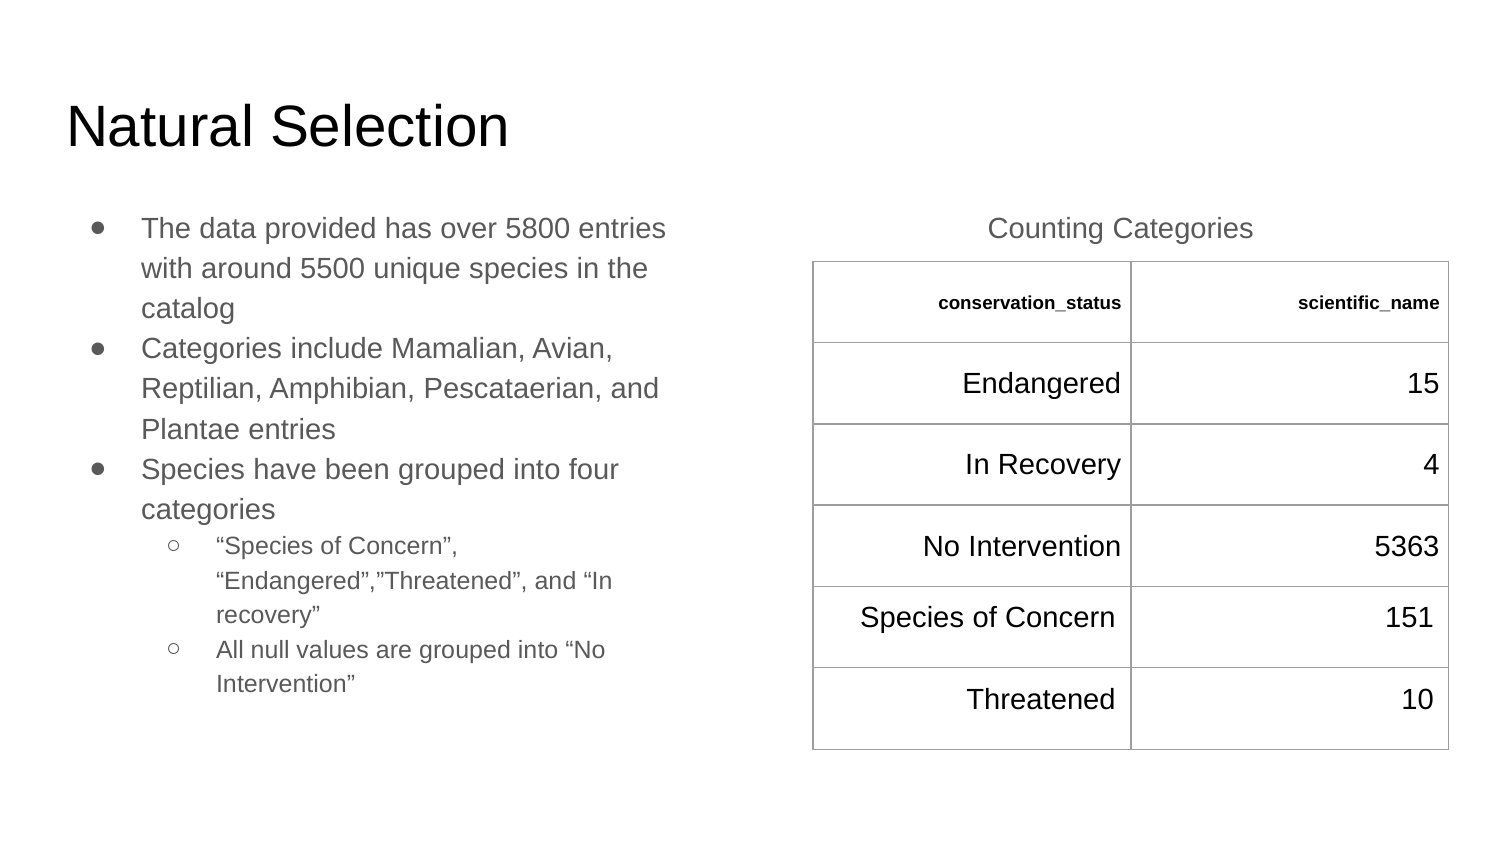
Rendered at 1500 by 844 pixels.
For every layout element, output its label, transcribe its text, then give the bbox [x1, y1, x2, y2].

table_cell In Recovery [814, 425, 1130, 504]
list Counting Categories [792, 189, 1449, 750]
table_cell Endangered [814, 343, 1130, 423]
table_cell 4 [1132, 425, 1448, 504]
table_cell Threatened [814, 668, 1130, 749]
table_cell No Intervention [814, 506, 1130, 586]
table_header scientific_name [1132, 262, 1448, 342]
table_cell Species of Concern [814, 587, 1130, 667]
table_cell 15 [1132, 343, 1448, 423]
table_cell 10 [1132, 668, 1448, 749]
table_cell 151 [1132, 587, 1448, 667]
list The data provided has over 5800 entries with around 5500 unique species in the catalog Categories include Mamalian, Avian, Reptilian, Amphibian, Pescataerian, and Plantae entries Species have been grouped into four categories “Species of Concern”, “Endangered”,”Threatened”, and “In recovery” All null values are grouped into “No Intervention” [51, 189, 708, 750]
table_cell 5363 [1132, 506, 1448, 586]
title Natural Selection [51, 72, 1449, 167]
table_header conservation_status [814, 262, 1130, 342]
